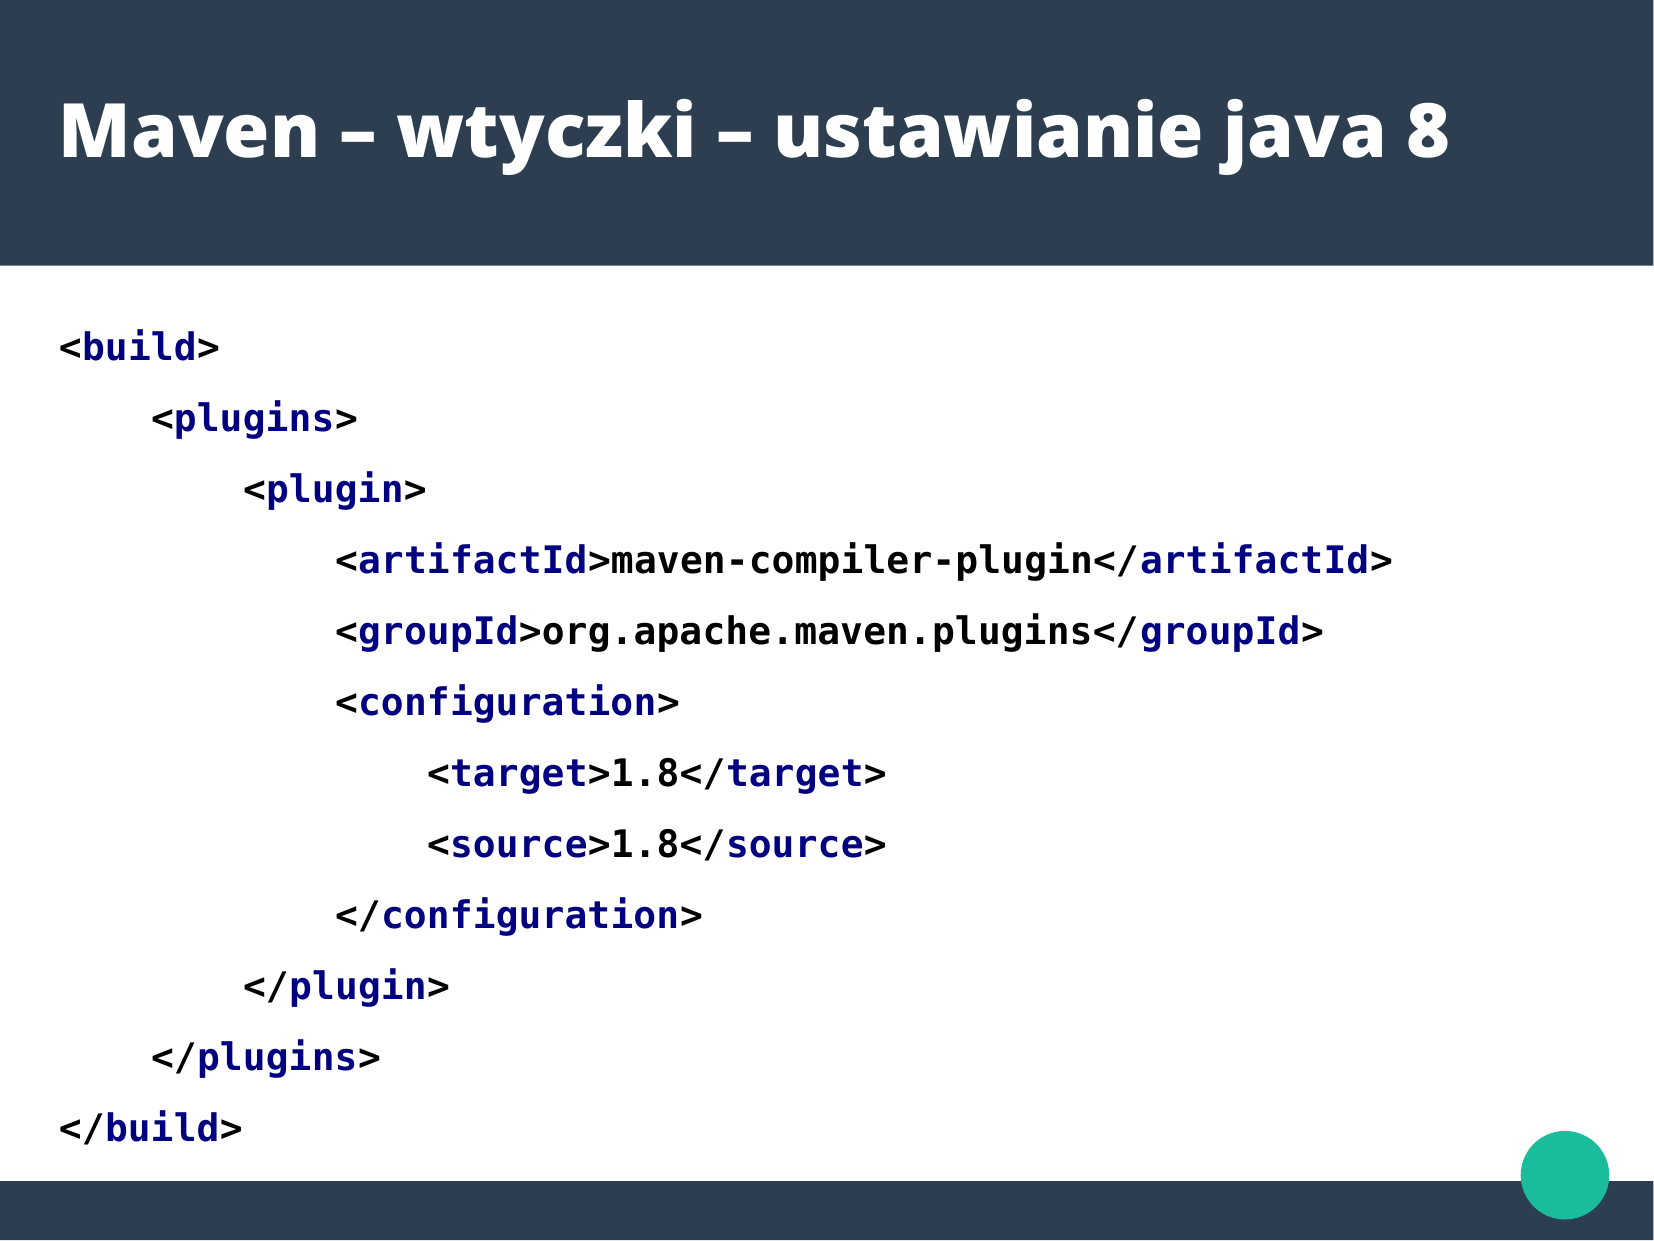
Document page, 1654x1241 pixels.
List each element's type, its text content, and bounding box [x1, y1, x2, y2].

title Maven – wtyczki – ustawianie java 8 [59, 49, 1595, 207]
list <build> <plugins> <plugin> <artifactId>maven-compiler-plugin</artifactId> <groupId>org.apache.maven.plugins</groupId> <configuration> <target>1.8</target> <source>1.8</source> </configuration> </plugin> </plugins> </build> [59, 324, 1595, 1152]
